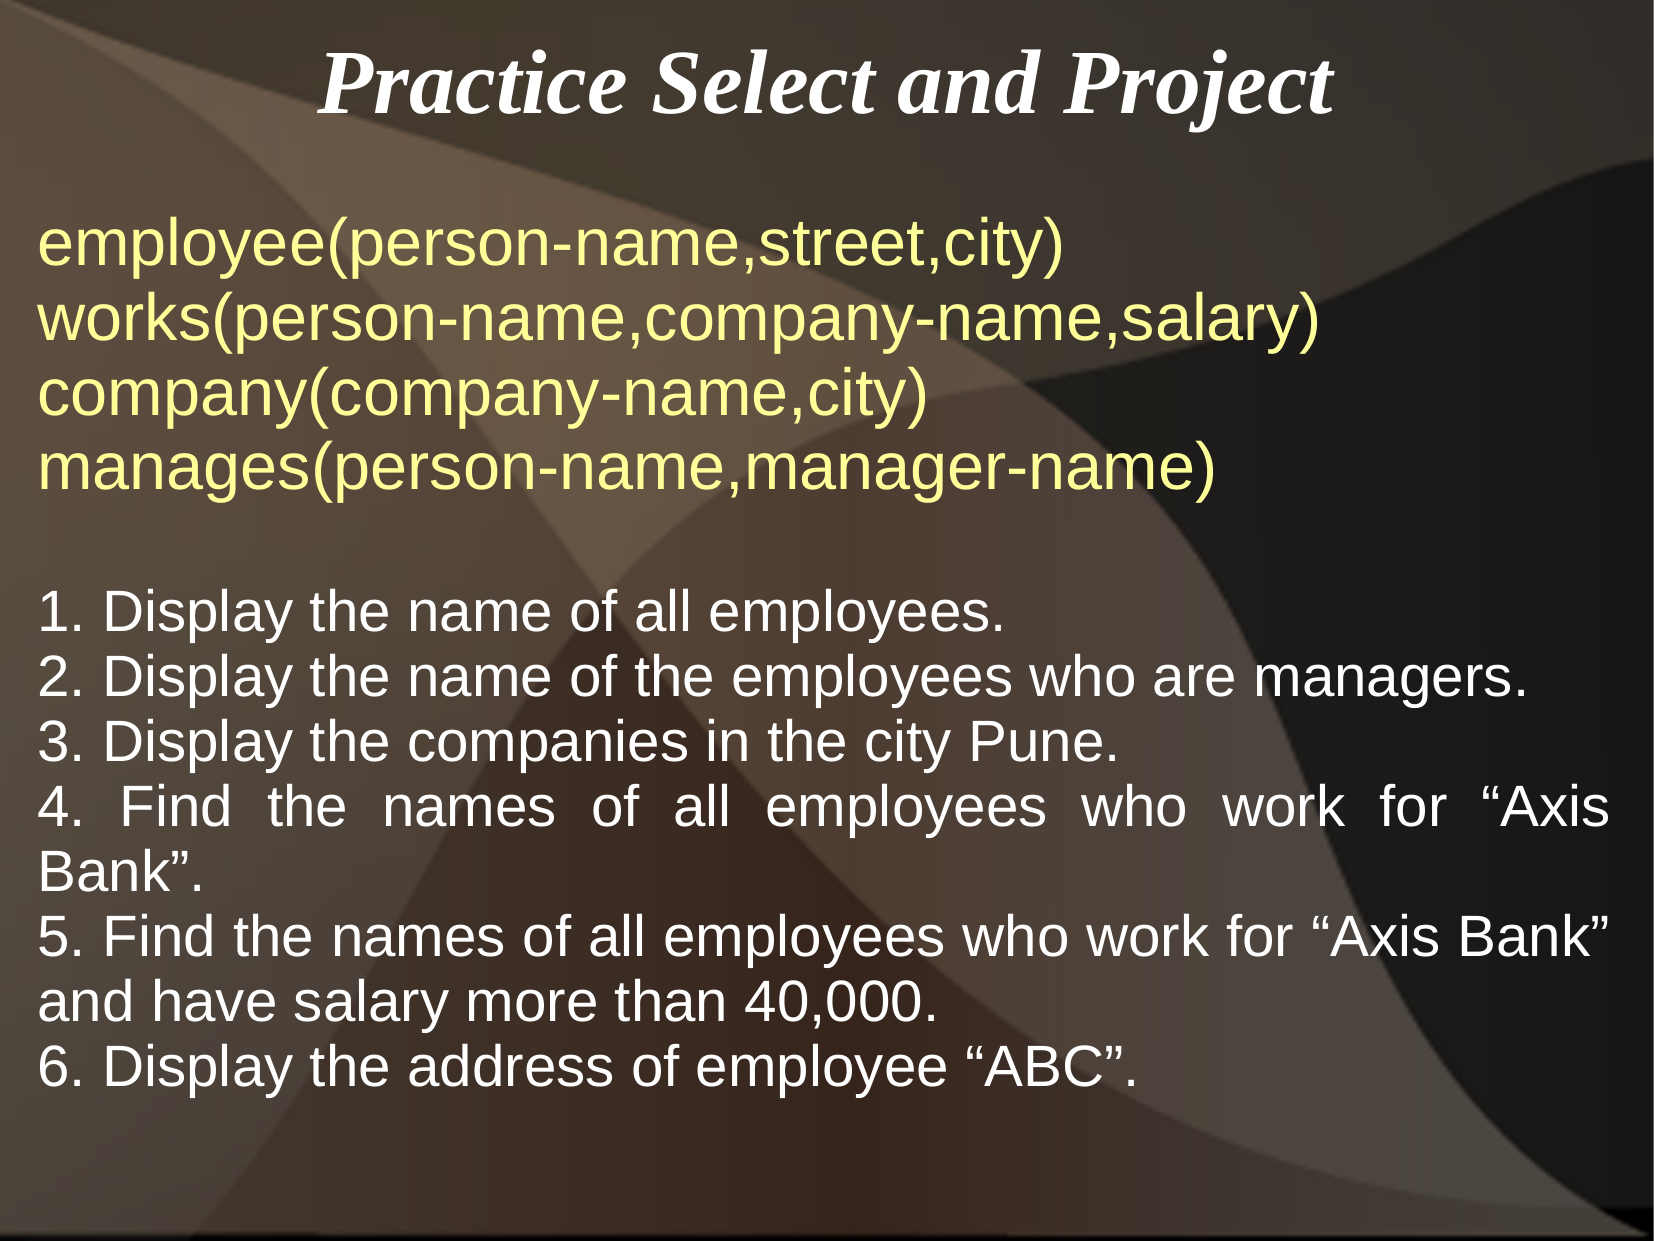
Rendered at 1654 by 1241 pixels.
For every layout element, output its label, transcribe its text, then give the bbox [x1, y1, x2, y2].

subtitle employee(person-name,street,city) works(person-name,company-name,salary) company(company-name,city) manages(person-name,manager-name) 1. Display the name of all employees. 2. Display the name of the employees who are managers. 3. Display the companies in the city Pune. 4. Find the names of all employees who work for “Axis Bank”. 5. Find the names of all employees who work for “Axis Bank” and have salary more than 40,000. 6. Display the address of employee “ABC”. [37, 205, 1613, 1100]
picture [0, 0, 1654, 1241]
title Practice Select and Project [82, 15, 1571, 151]
